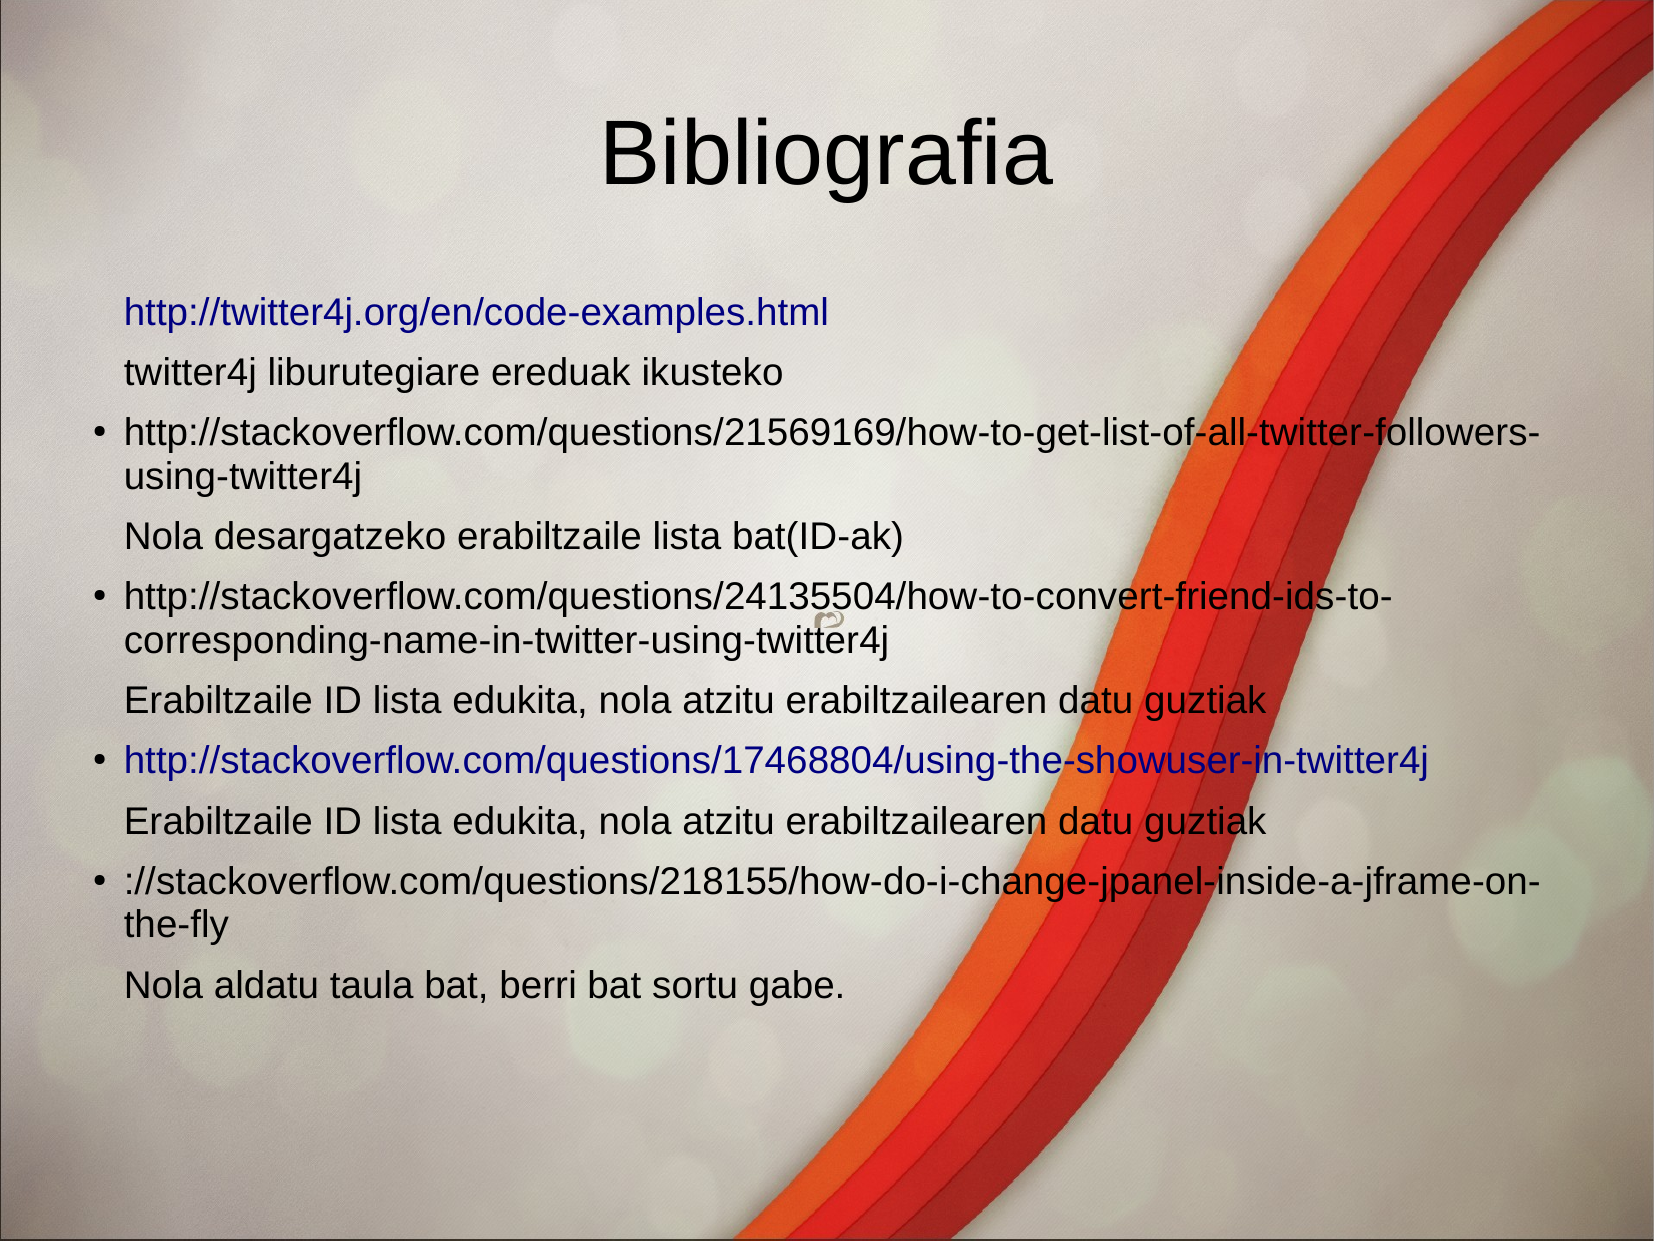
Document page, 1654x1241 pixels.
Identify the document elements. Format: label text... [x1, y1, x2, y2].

title Bibliografia [82, 49, 1571, 257]
list http://twitter4j.org/en/code-examples.html twitter4j liburutegiare ereduak ikusteko http://stackoverflow.com/questions/21569169/how-to-get-list-of-all-twitter-followers-using-twitter4j Nola desargatzeko erabiltzaile lista bat(ID-ak) http://stackoverflow.com/questions/24135504/how-to-convert-friend-ids-to-corresponding-name-in-twitter-using-twitter4j Erabiltzaile ID lista edukita, nola atzitu erabiltzailearen datu guztiak http://stackoverflow.com/questions/17468804/using-the-showuser-in-twitter4j Erabiltzaile ID lista edukita, nola atzitu erabiltzailearen datu guztiak ://stackoverflow.com/questions/218155/how-do-i-change-jpanel-inside-a-jframe-on-the-fly Nola aldatu taula bat, berri bat sortu gabe. [82, 290, 1571, 1010]
picture [0, 0, 1654, 1241]
